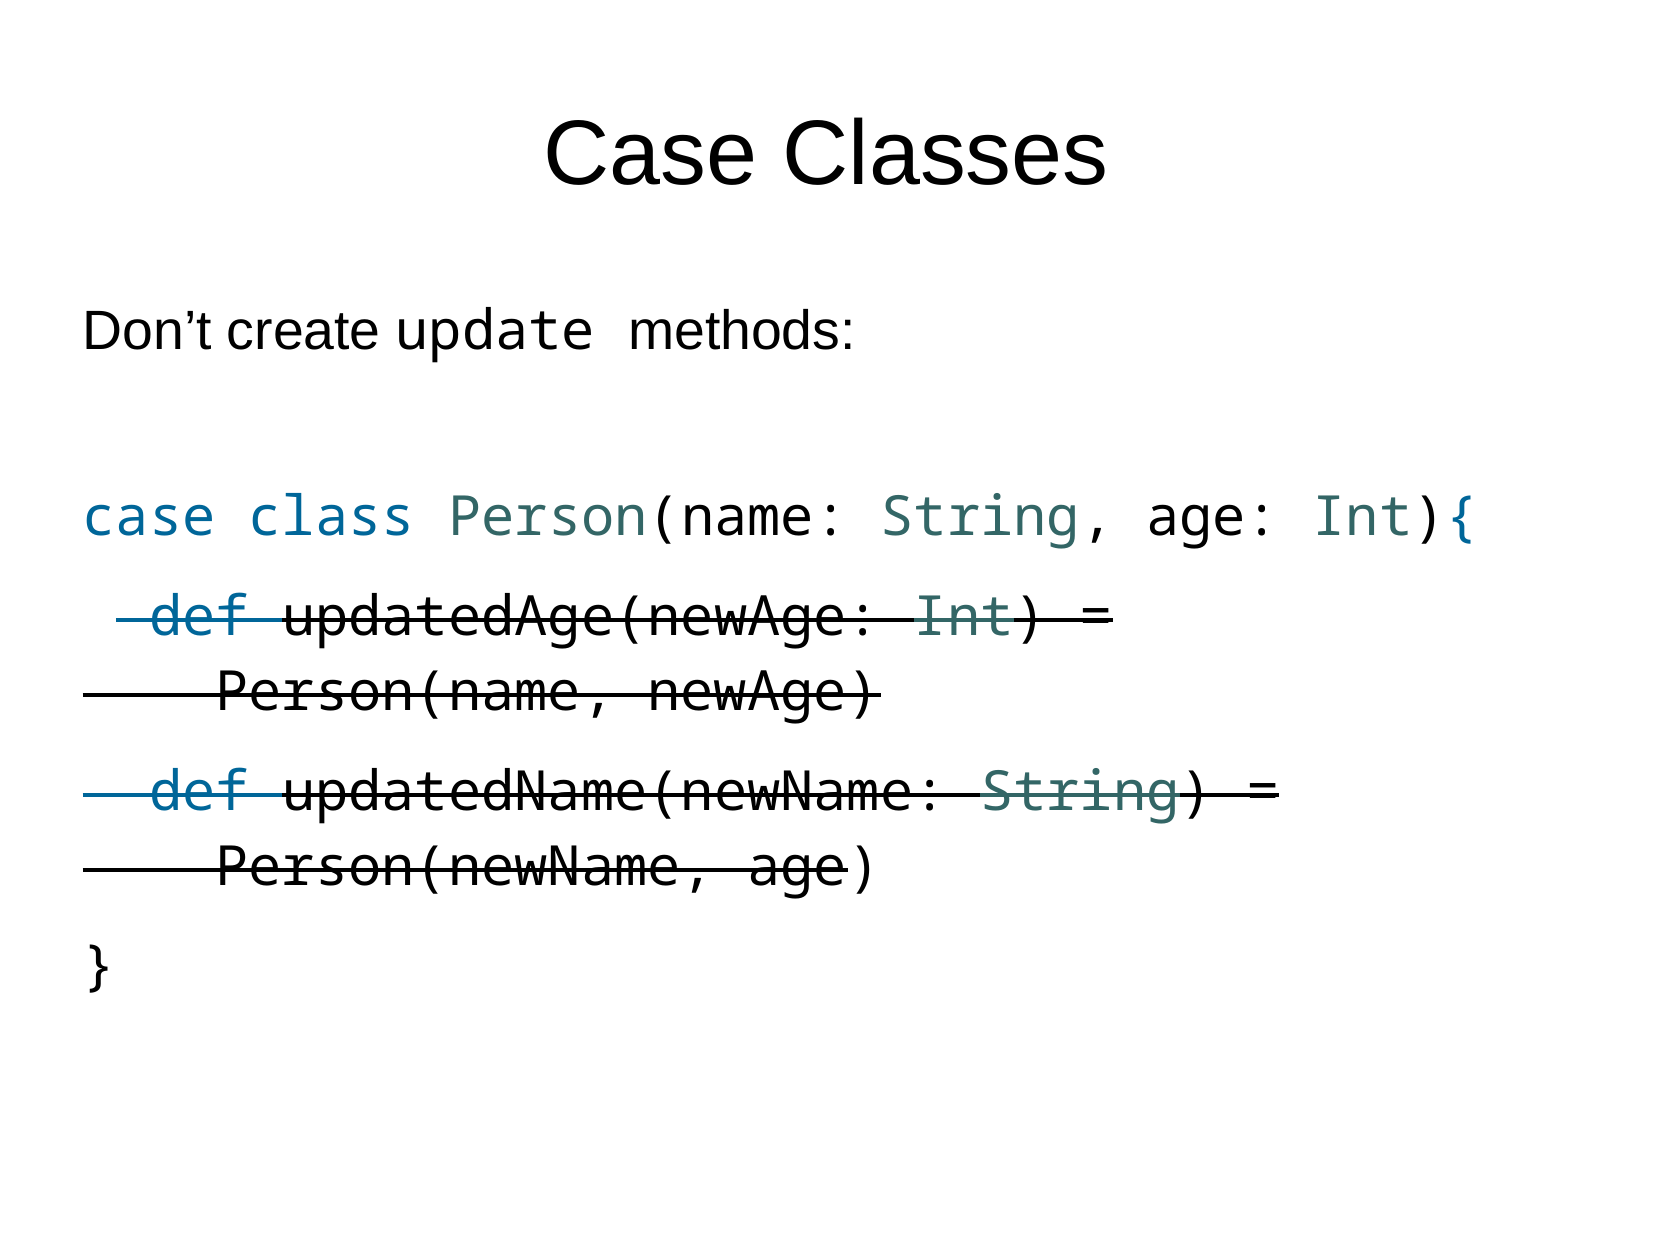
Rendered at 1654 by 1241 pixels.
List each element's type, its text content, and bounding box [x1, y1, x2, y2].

title Case Classes [82, 49, 1571, 257]
list Don’t create update methods: case class Person(name: String, age: Int){ def updatedAge(newAge: Int) = Person(name, newAge) def updatedName(newName: String) = Person(newName, age) } [82, 290, 1571, 1010]
